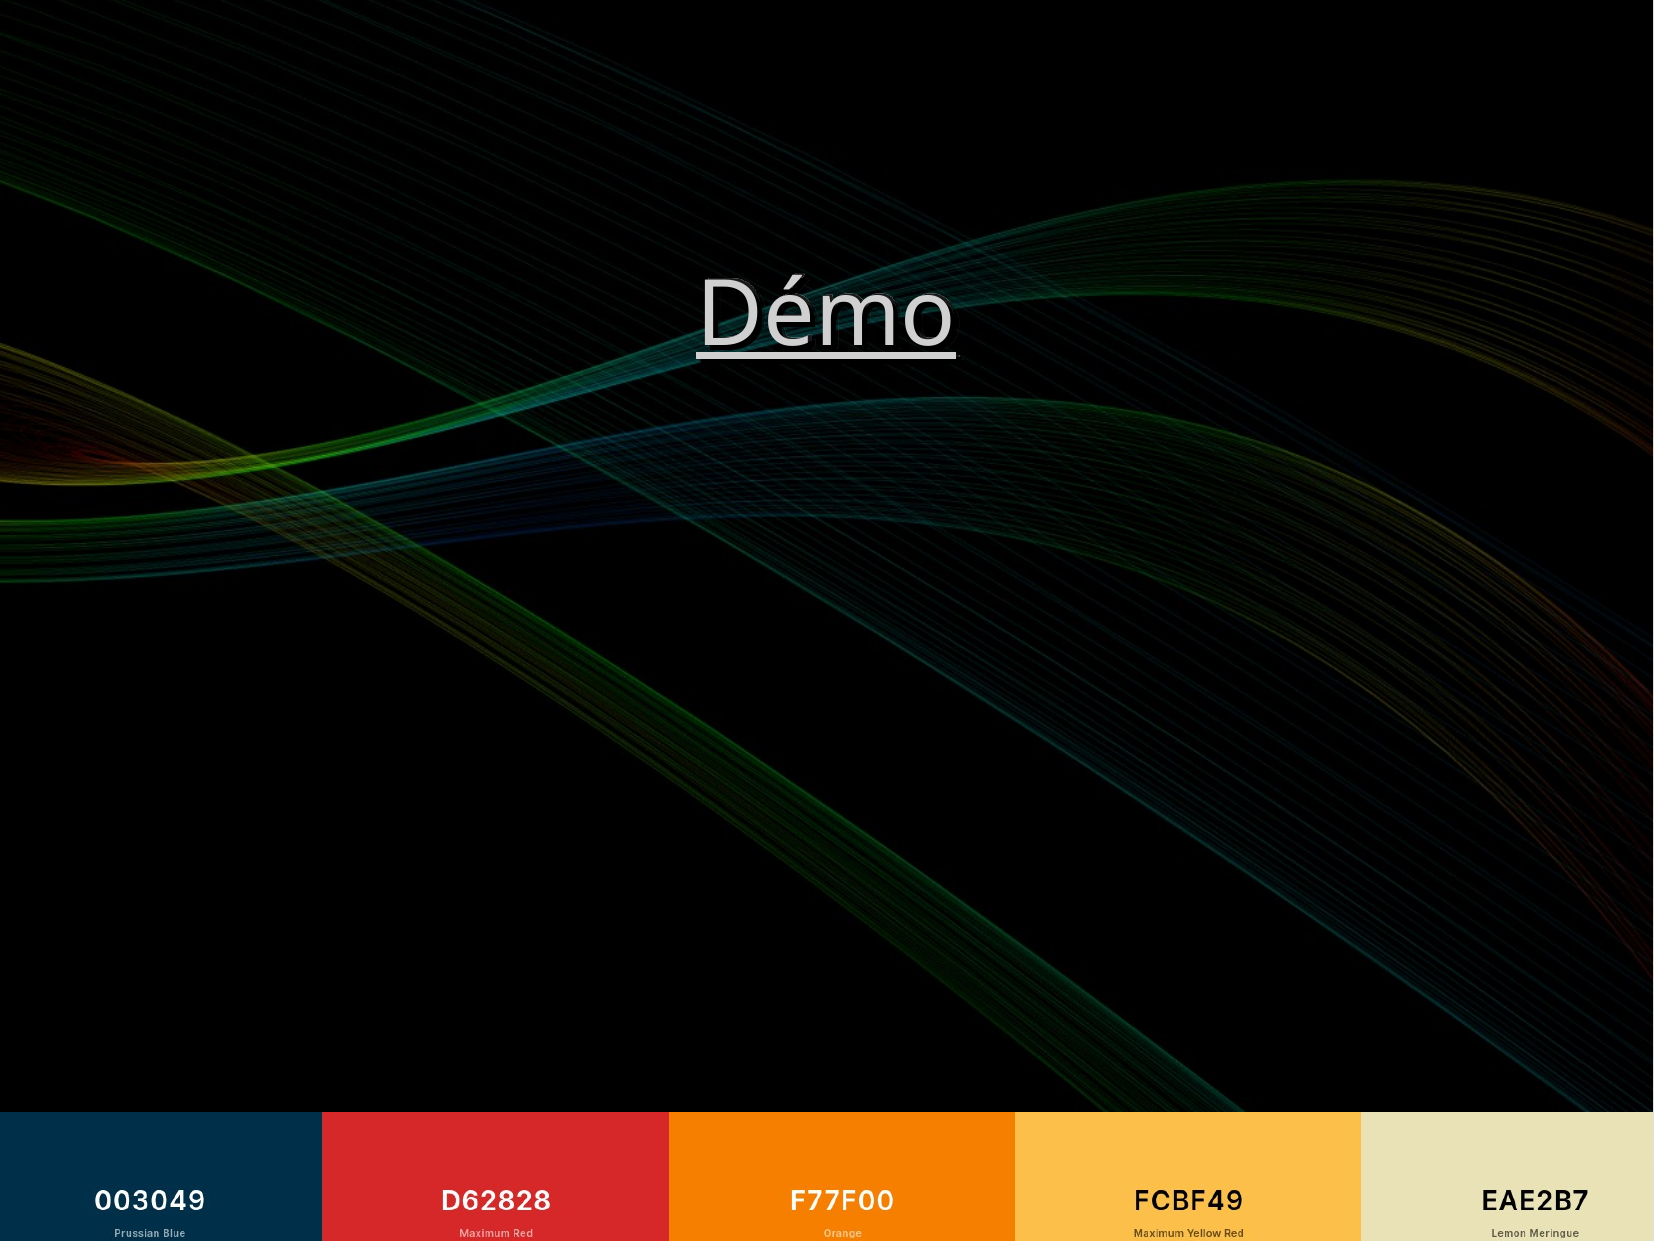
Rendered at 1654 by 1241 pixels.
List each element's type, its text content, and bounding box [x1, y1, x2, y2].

picture [0, 0, 1654, 1241]
picture [120, 1232, 126, 1241]
title Démo [82, 206, 1571, 414]
